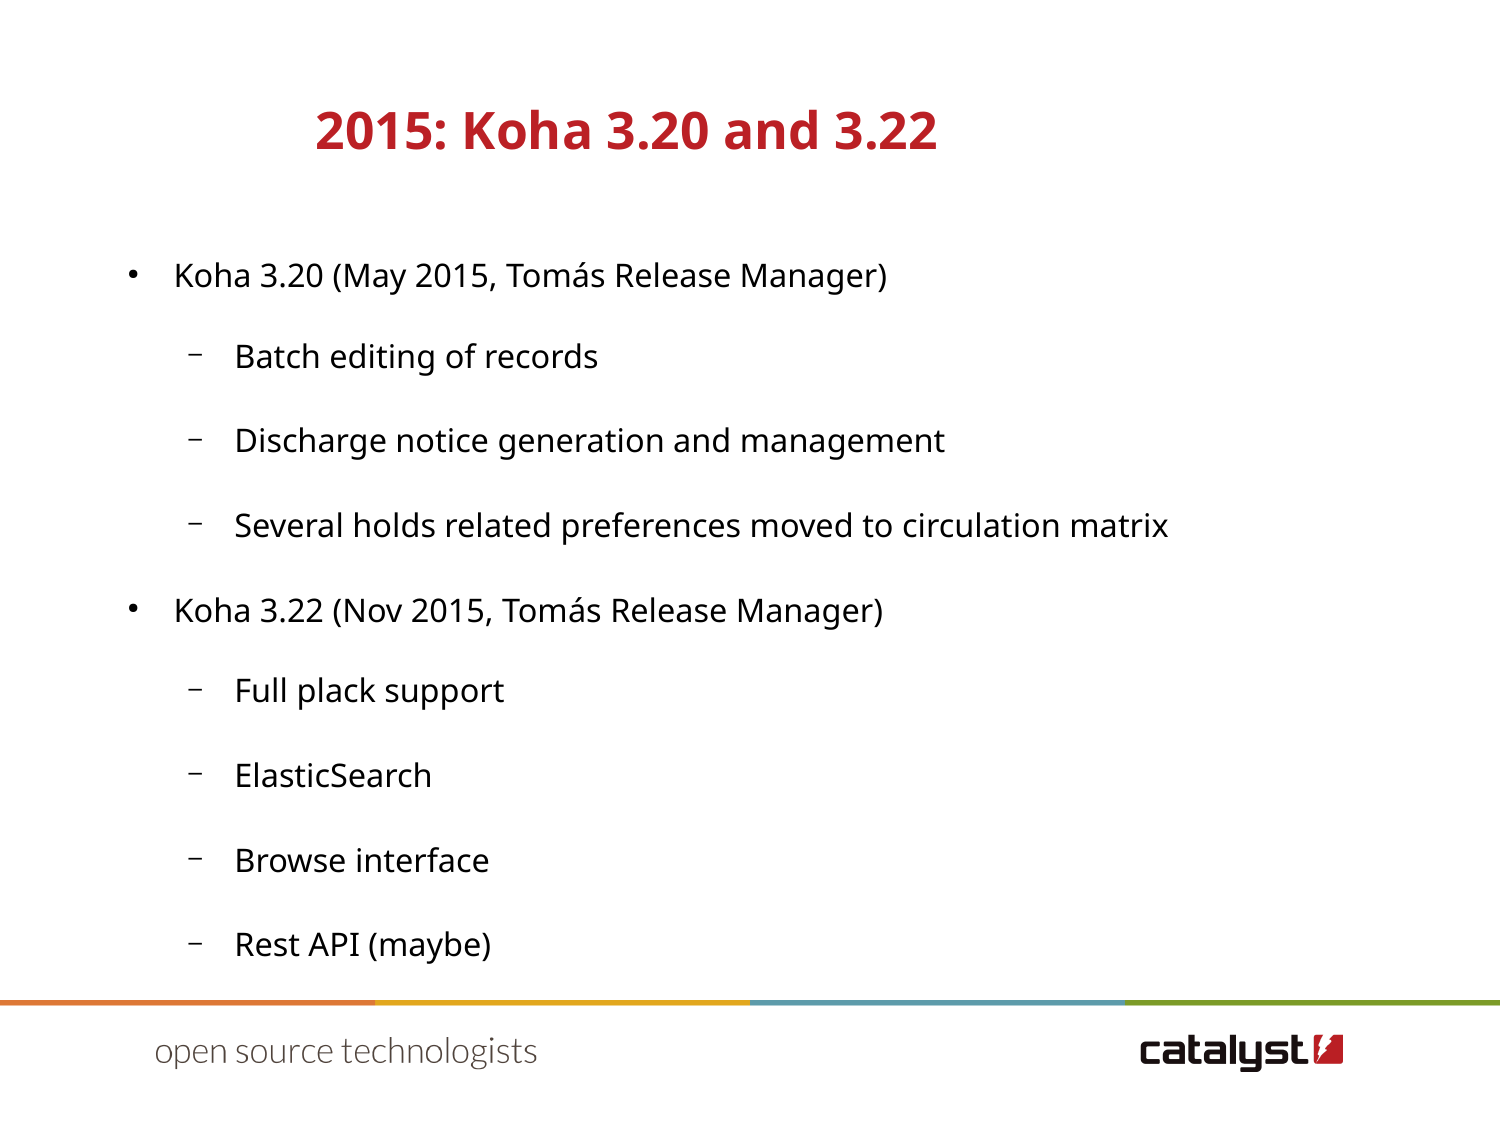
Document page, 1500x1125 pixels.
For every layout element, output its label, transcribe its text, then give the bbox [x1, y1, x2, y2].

title 2015: Koha 3.20 and 3.22 [315, 0, 1463, 260]
list Koha 3.20 (May 2015, Tomás Release Manager) Batch editing of records Discharge notice generation and management Several holds related preferences moved to circulation matrix Koha 3.22 (Nov 2015, Tomás Release Manager) Full plack support ElasticSearch Browse interface Rest API (maybe) [112, 230, 1377, 976]
picture [0, 1000, 1500, 1072]
